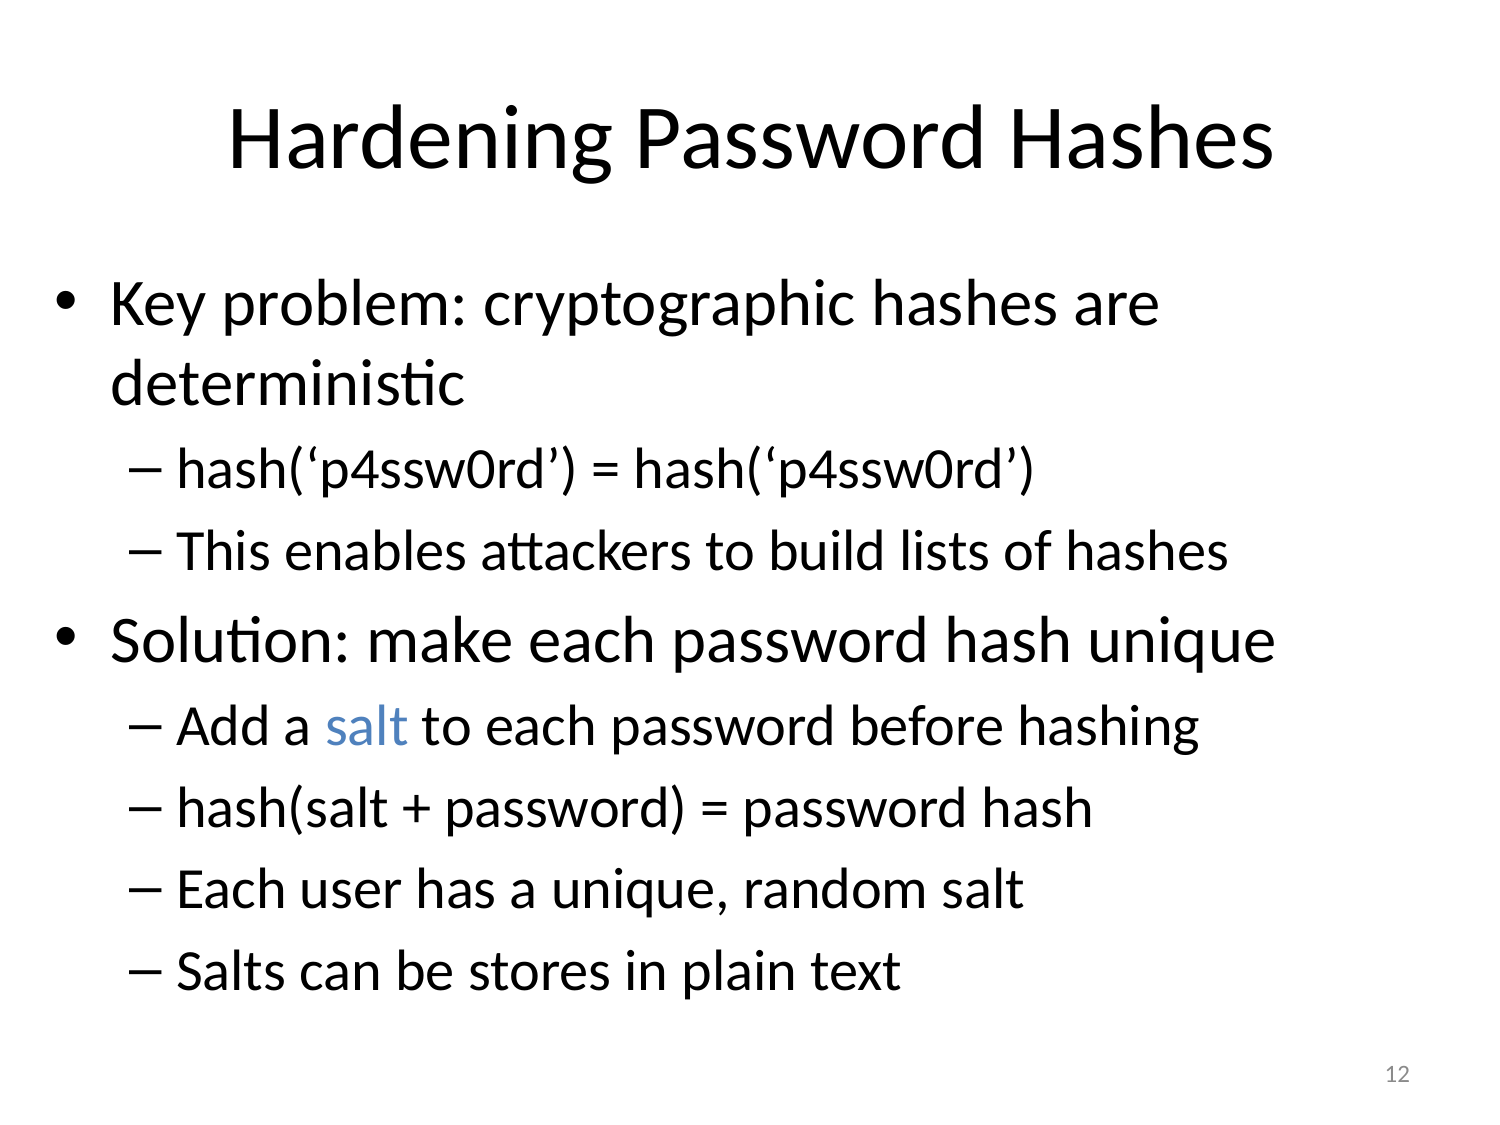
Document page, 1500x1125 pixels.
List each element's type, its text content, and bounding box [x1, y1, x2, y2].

list Key problem: cryptographic hashes are deterministic hash(‘p4ssw0rd’) = hash(‘p4ssw0rd’) This enables attackers to build lists of hashes Solution: make each password hash unique Add a salt to each password before hashing hash(salt + password) = password hash Each user has a unique, random salt Salts can be stores in plain text [39, 251, 1472, 1080]
title Hardening Password Hashes [77, 38, 1428, 226]
slide_number 1 [1074, 1042, 1425, 1103]
